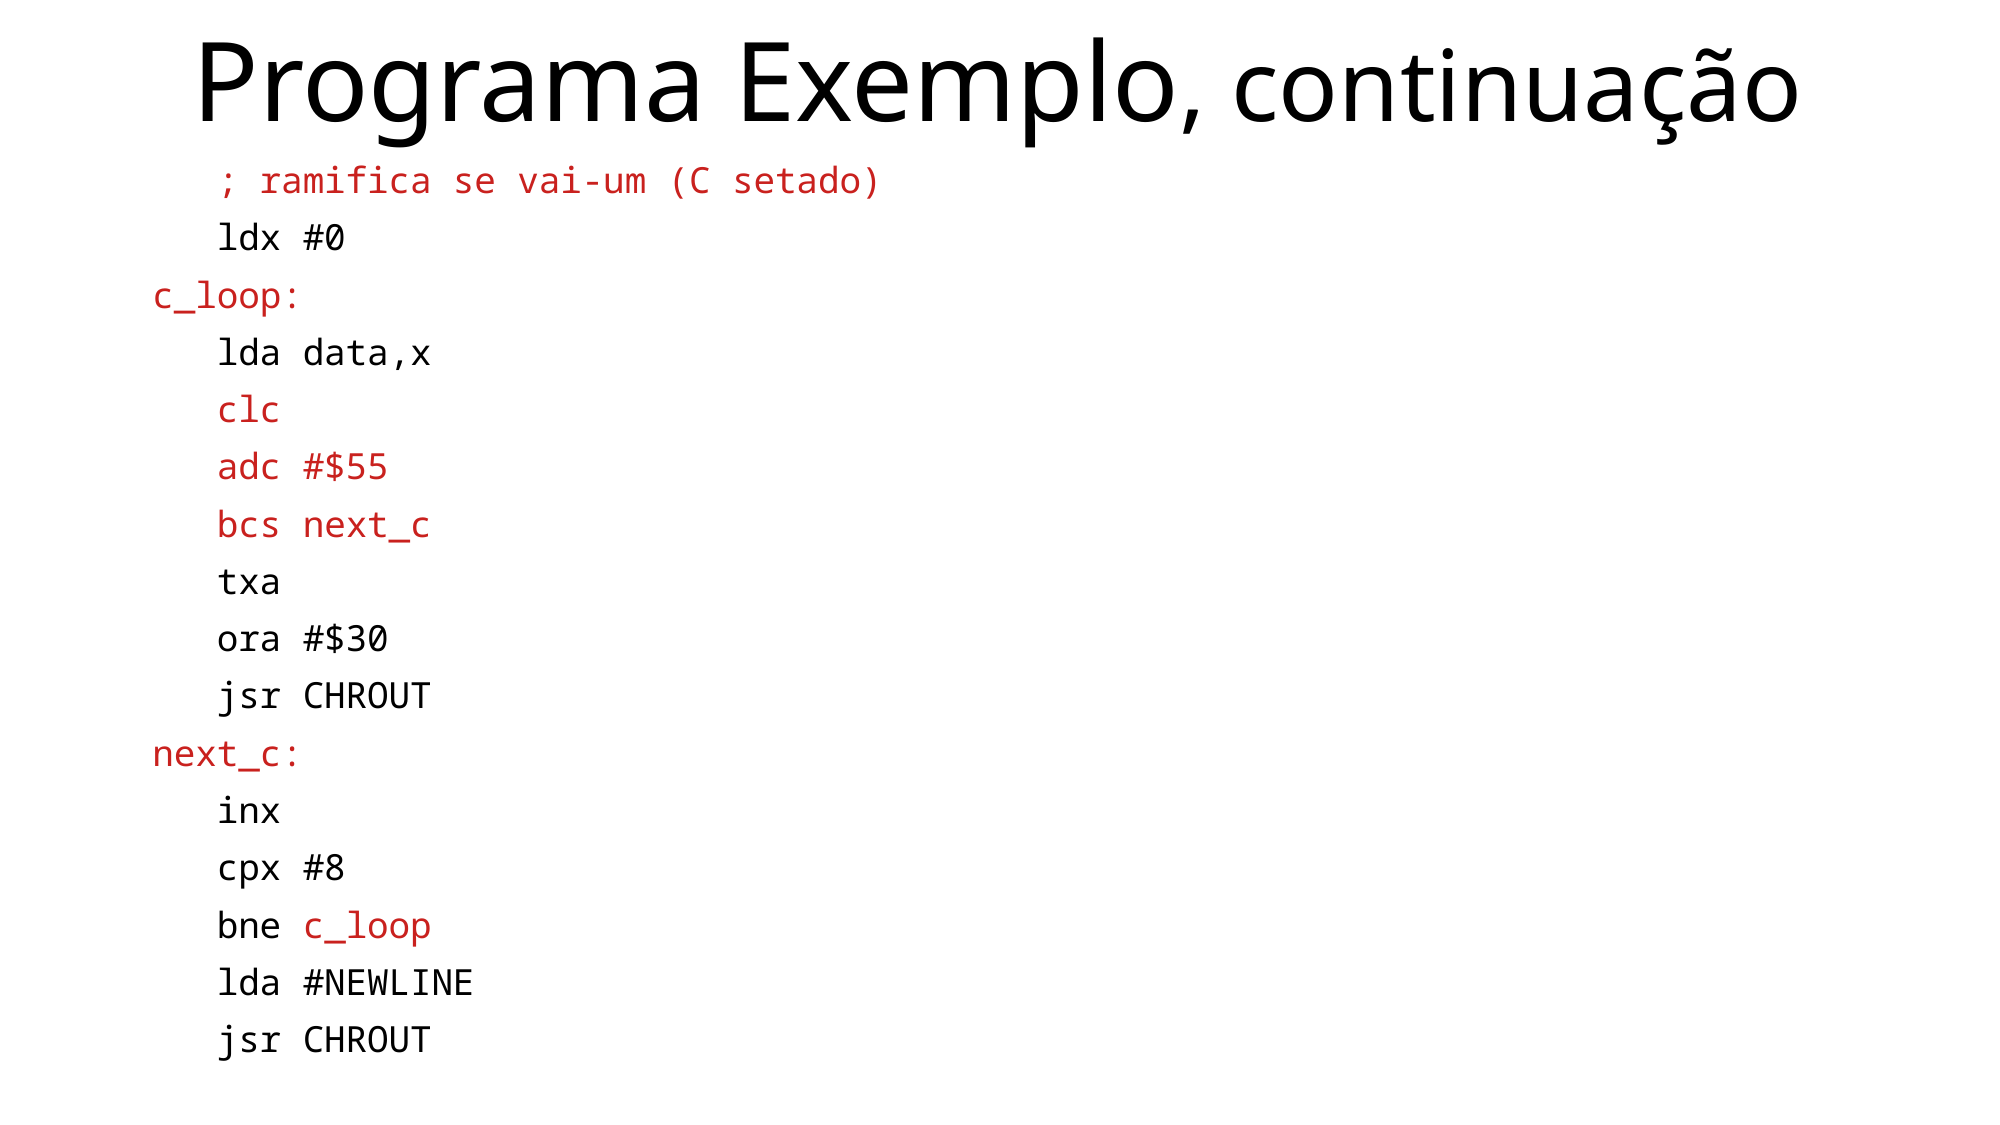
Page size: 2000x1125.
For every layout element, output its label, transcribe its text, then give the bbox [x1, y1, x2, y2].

title Programa Exemplo, continuação [135, 7, 1861, 165]
list ; ramifica se vai-um (C setado) ldx #0 c_loop: lda data,x clc adc #$55 bcs next_c txa ora #$30 jsr CHROUT next_c: inx cpx #8 bne c_loop lda #NEWLINE jsr CHROUT [137, 149, 1862, 1081]
